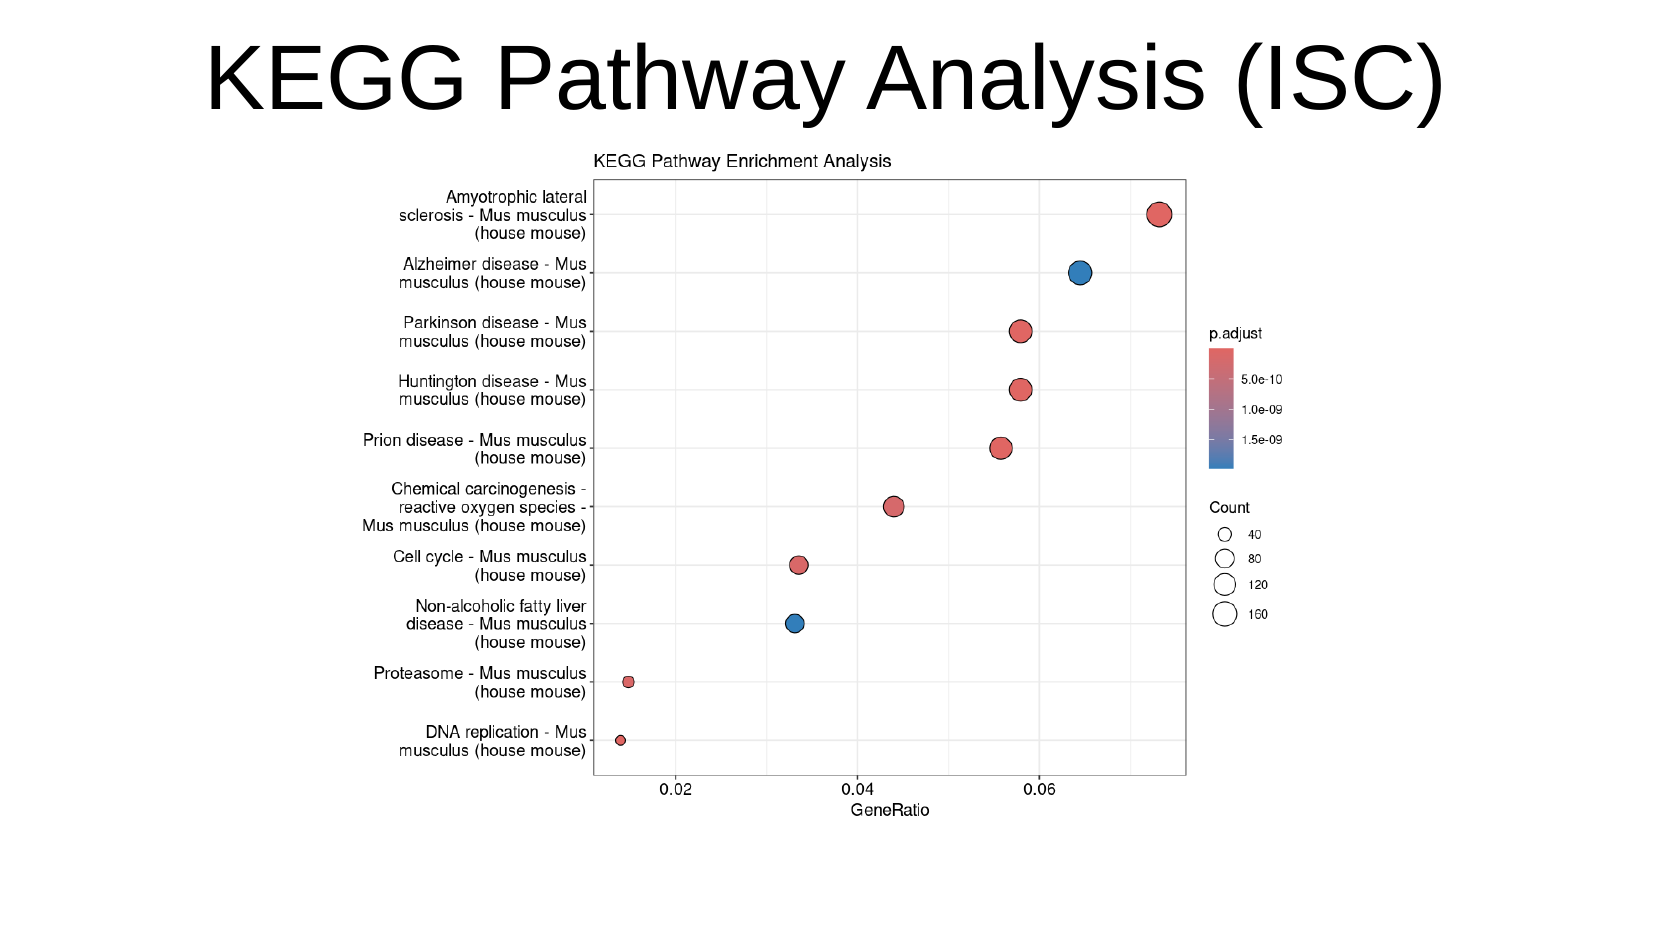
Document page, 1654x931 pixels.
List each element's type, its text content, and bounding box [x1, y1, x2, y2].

title KEGG Pathway Analysis (ISC) [82, 0, 1571, 156]
picture [354, 156, 1297, 827]
